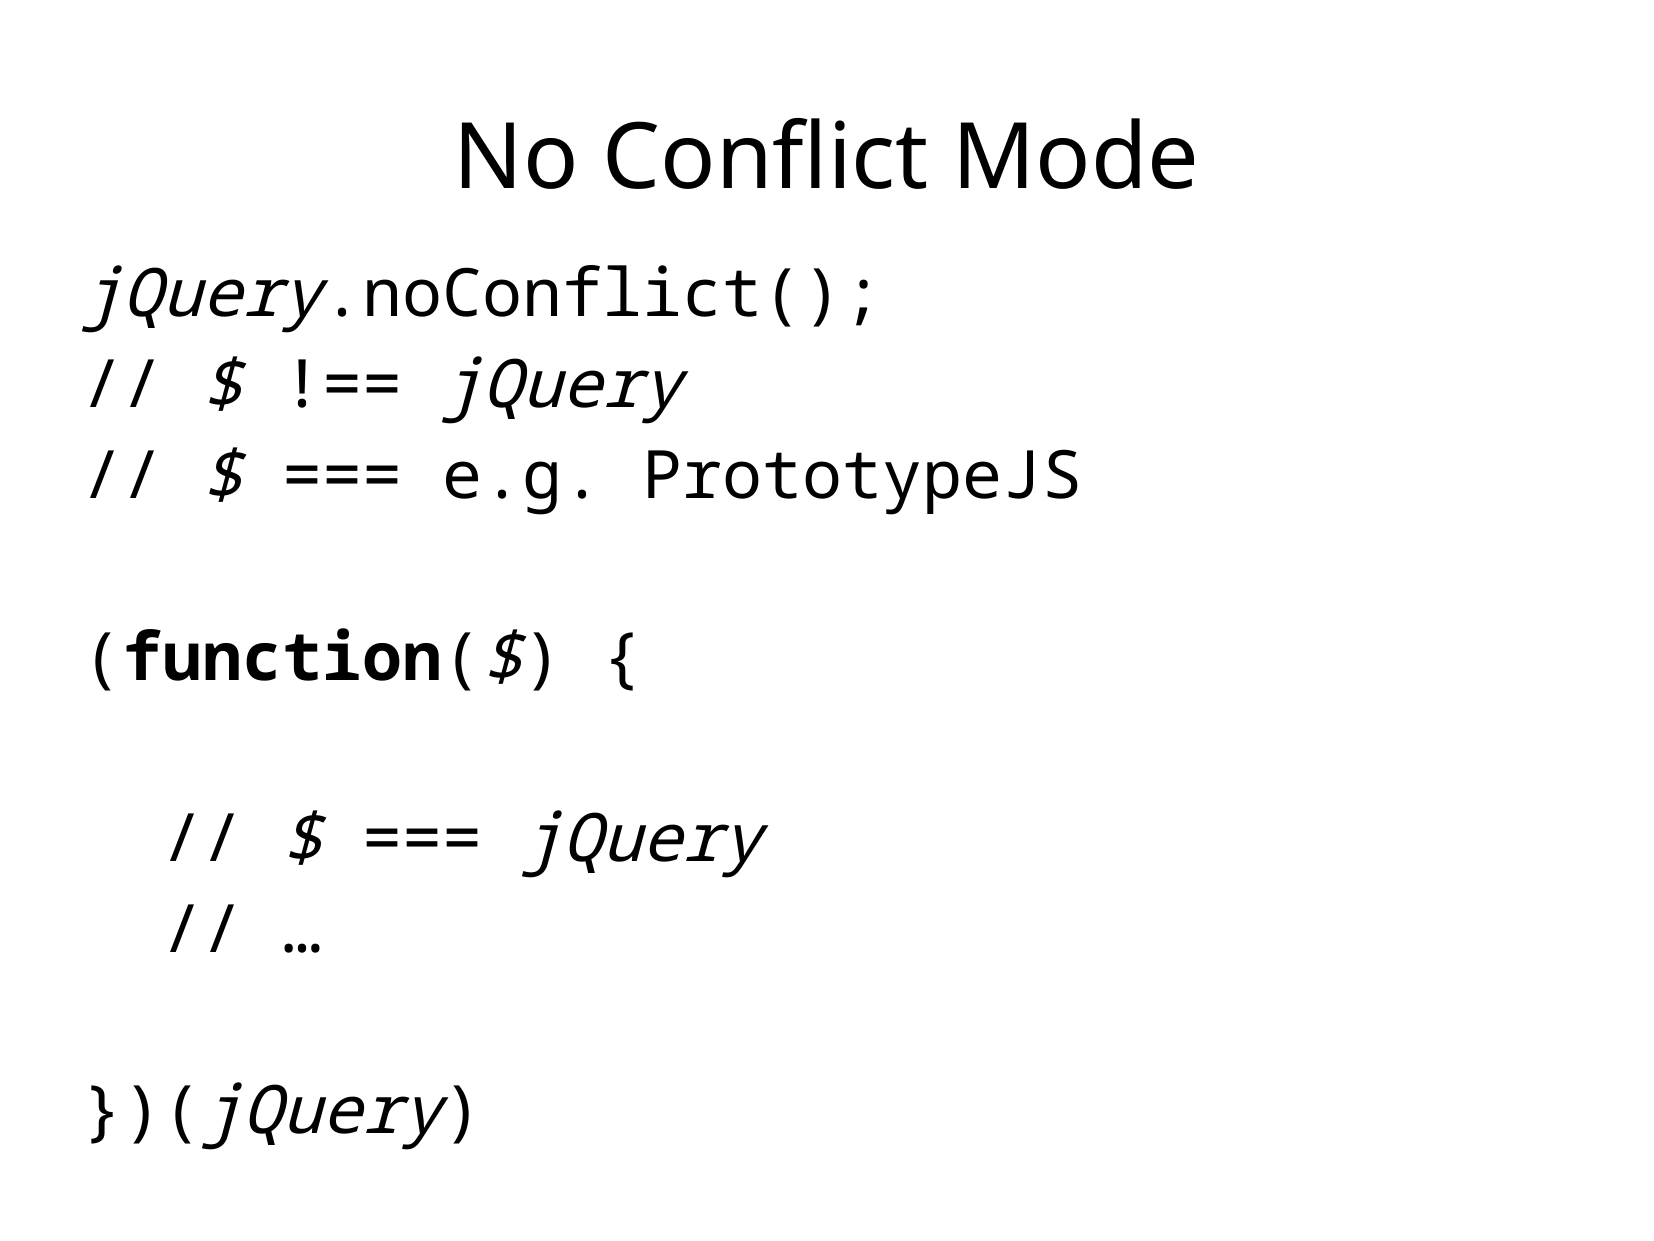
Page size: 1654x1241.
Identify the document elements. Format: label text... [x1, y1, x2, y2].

title No Conflict Mode [82, 56, 1571, 250]
subtitle jQuery.noConflict(); // $ !== jQuery // $ === e.g. PrototypeJS (function($) { // $ === jQuery // … })(jQuery) [82, 297, 1571, 1102]
